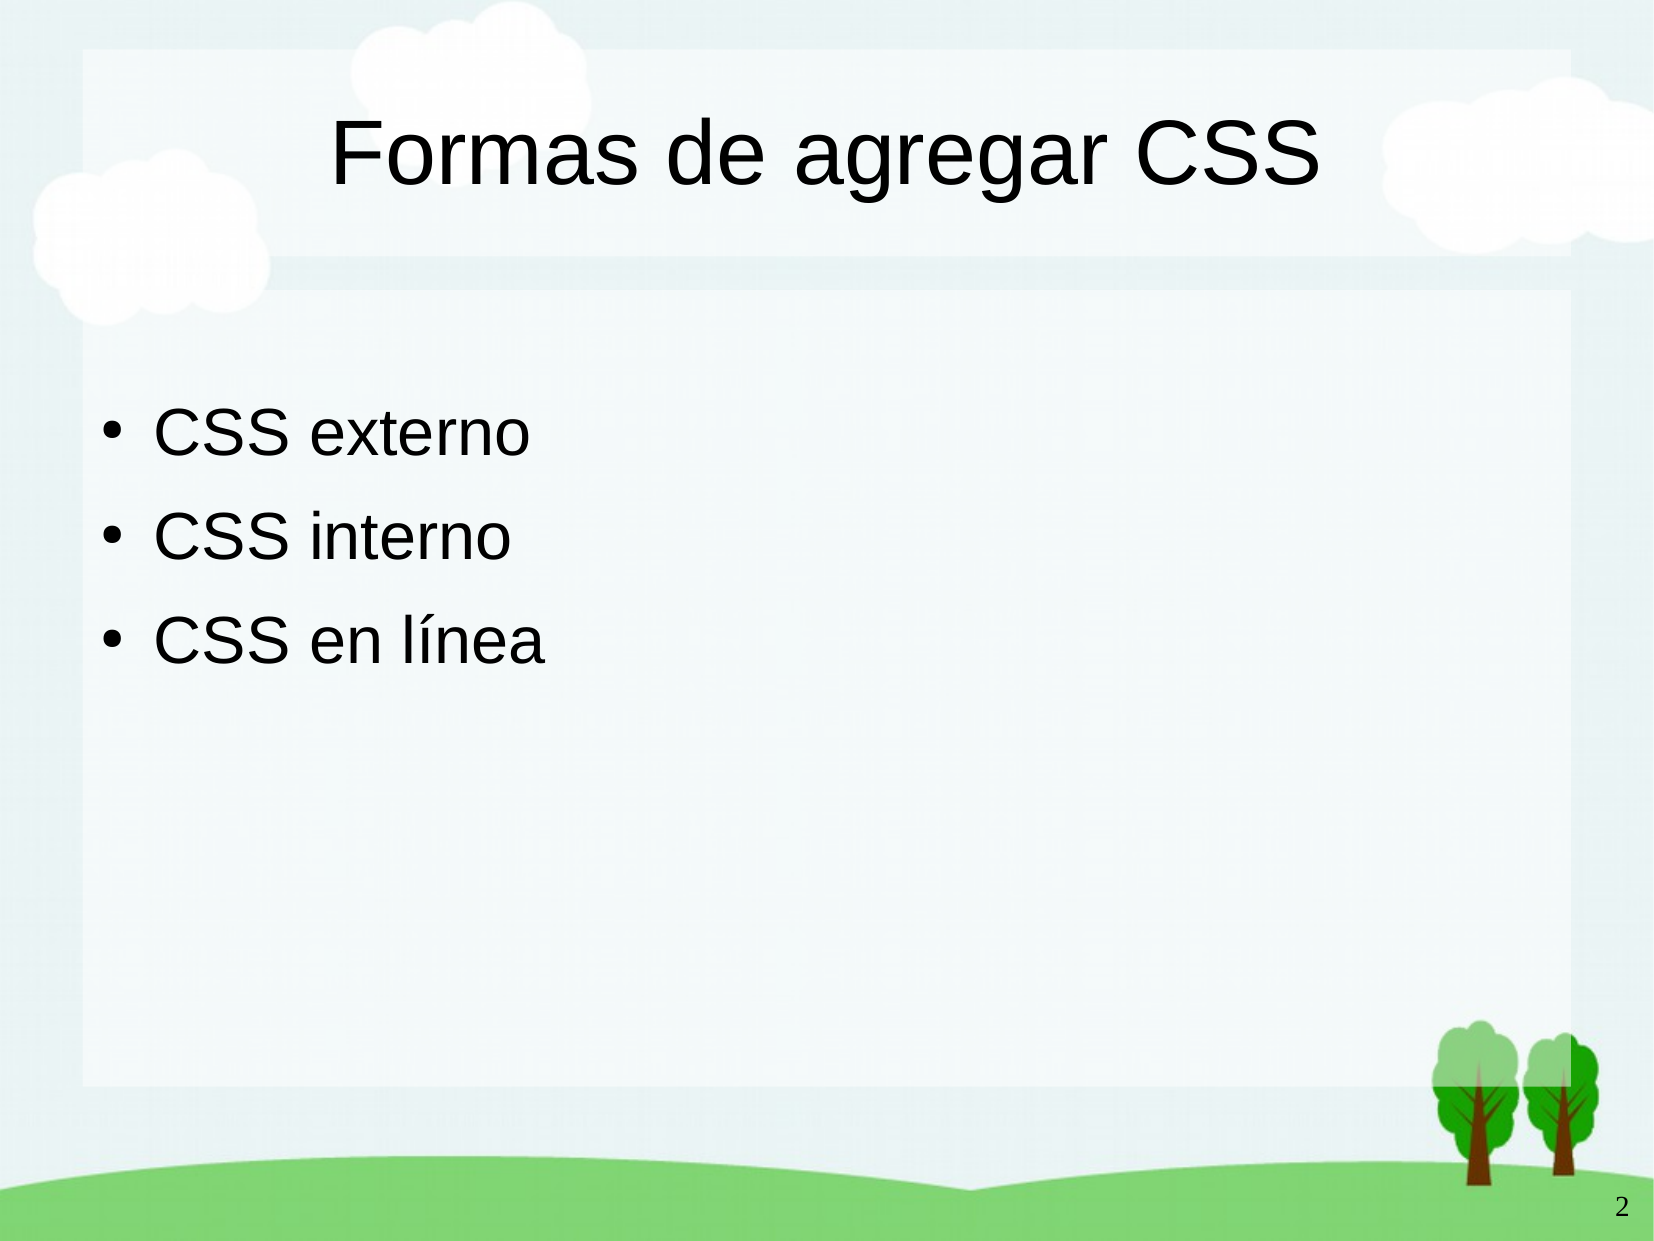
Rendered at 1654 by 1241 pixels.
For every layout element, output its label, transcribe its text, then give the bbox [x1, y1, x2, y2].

title Formas de agregar CSS [82, 49, 1571, 257]
picture [0, 0, 1654, 1241]
list CSS externo CSS interno CSS en línea [82, 290, 1571, 1087]
